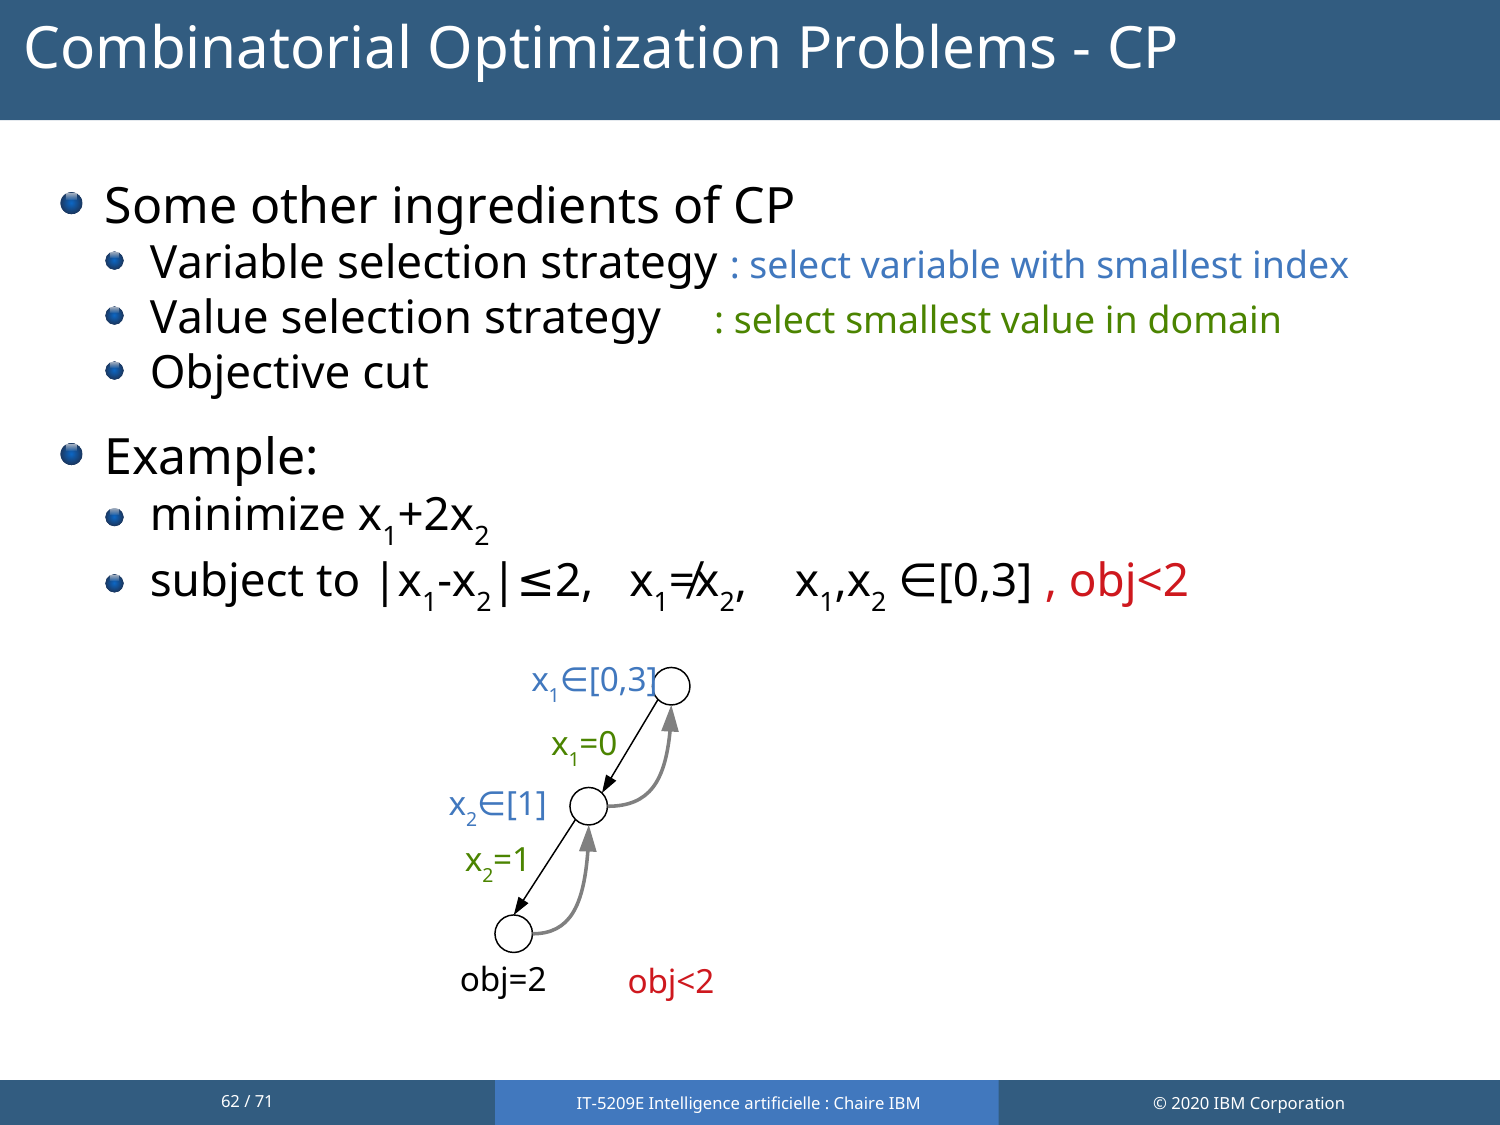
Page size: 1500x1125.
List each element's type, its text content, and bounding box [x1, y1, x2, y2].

text_box x2∈[1] [433, 774, 629, 838]
text_box x1=0 [536, 715, 644, 785]
list Some other ingredients of CP Variable selection strategy : select variable with smallest index Value selection strategy : select smallest value in domain Objective cut Example: minimize x1+2x2 subject to |x1-x2|≤2, x1≠x2, x1,x2 ∈[0,3] , obj<2 [45, 165, 1441, 1036]
text_box obj=2 [445, 950, 590, 1006]
text_box [494, 915, 533, 950]
text_box x2=1 [450, 831, 558, 901]
title Combinatorial Optimization Problems - CP [0, 0, 1500, 121]
text_box obj<2 [612, 952, 758, 1008]
text_box x1∈[0,3] [516, 650, 712, 714]
